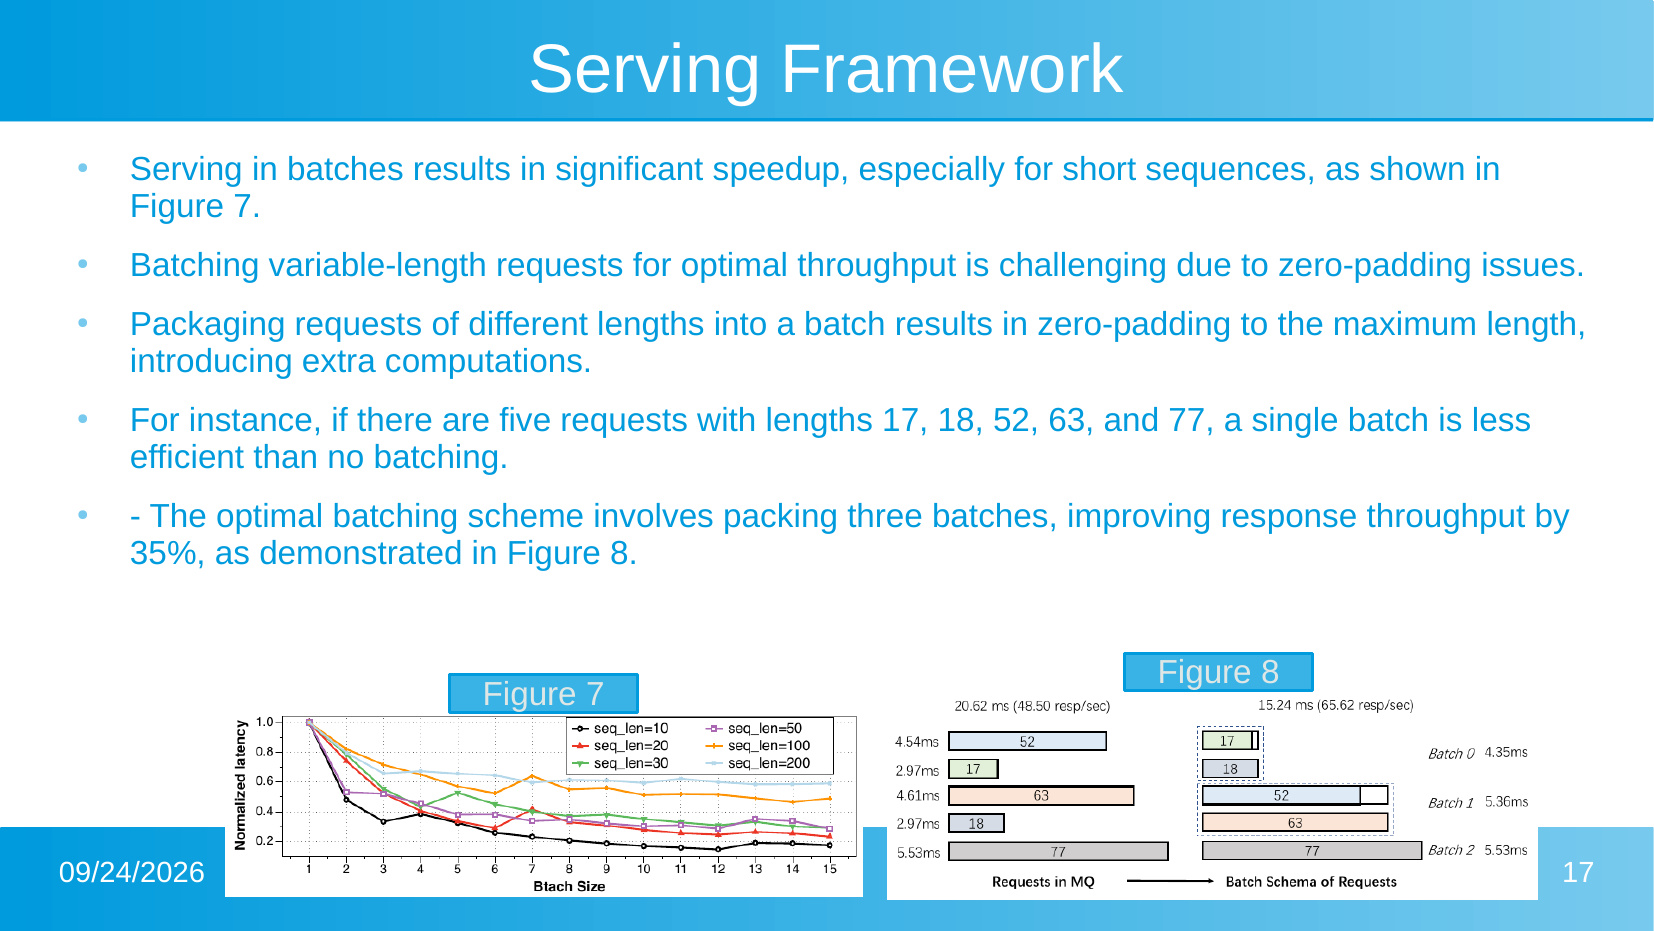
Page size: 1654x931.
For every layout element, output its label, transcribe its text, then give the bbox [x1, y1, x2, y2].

list Serving in batches results in significant speedup, especially for short sequences, as shown in Figure 7. Batching variable-length requests for optimal throughput is challenging due to zero-padding issues. Packaging requests of different lengths into a batch results in zero-padding to the maximum length, introducing extra computations. For instance, if there are five requests with lengths 17, 18, 52, 63, and 77, a single batch is less efficient than no batching. - The optimal batching scheme involves packing three batches, improving response throughput by 35%, as demonstrated in Figure 8. [59, 150, 1595, 741]
picture [225, 710, 863, 897]
text_box Figure 8 [1124, 653, 1313, 691]
picture [887, 690, 1538, 901]
text_box Figure 7 [449, 674, 638, 713]
title Serving Framework [59, 29, 1595, 108]
